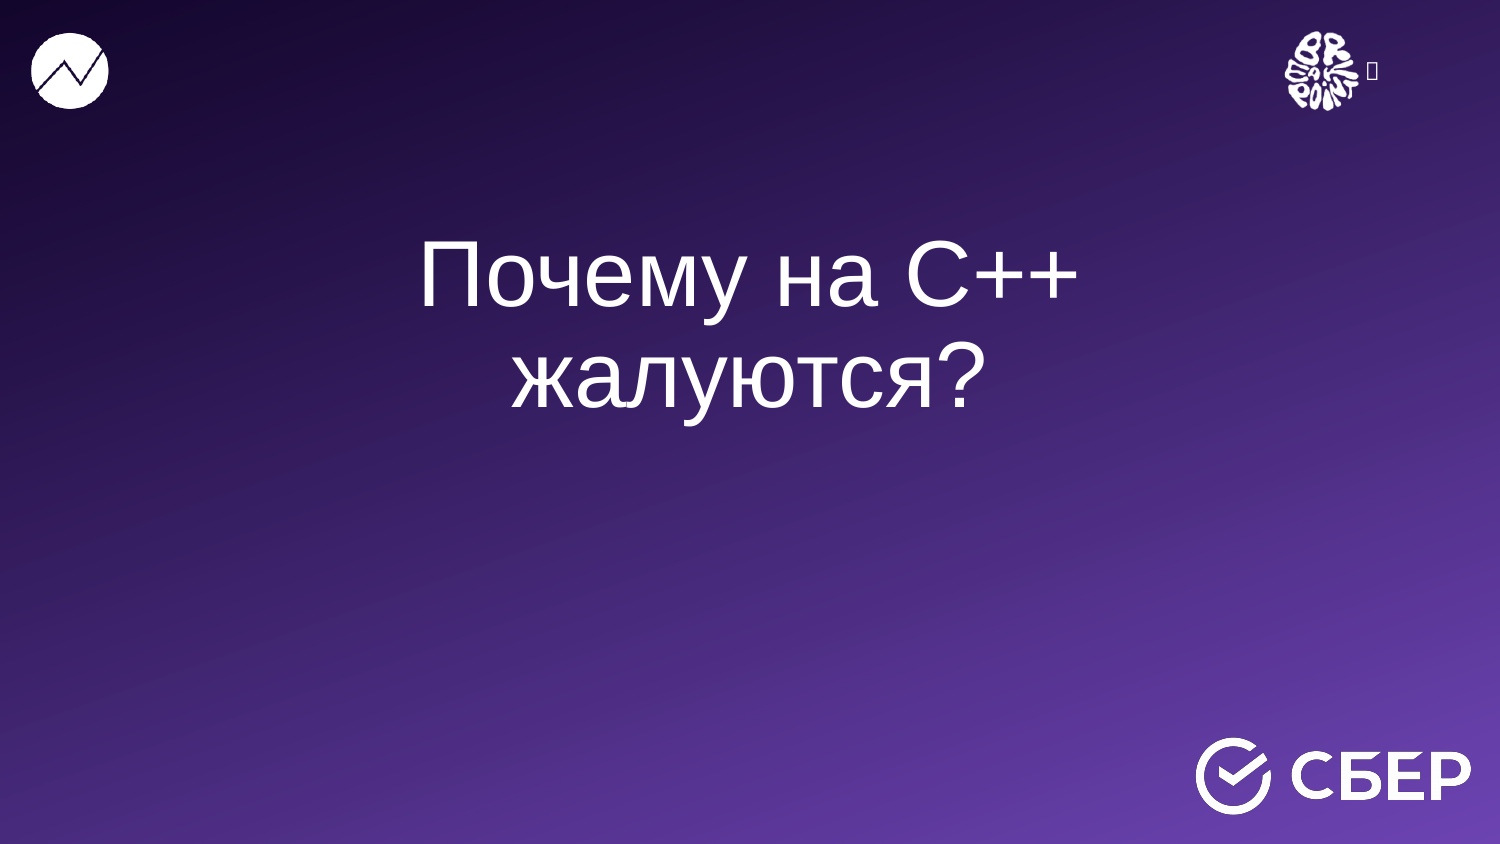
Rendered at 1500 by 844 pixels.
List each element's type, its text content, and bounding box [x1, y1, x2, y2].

picture [0, 0, 1500, 844]
text_box 🐙 [1364, 36, 1489, 107]
title Почему на C++ жалуются? [187, 138, 1313, 432]
